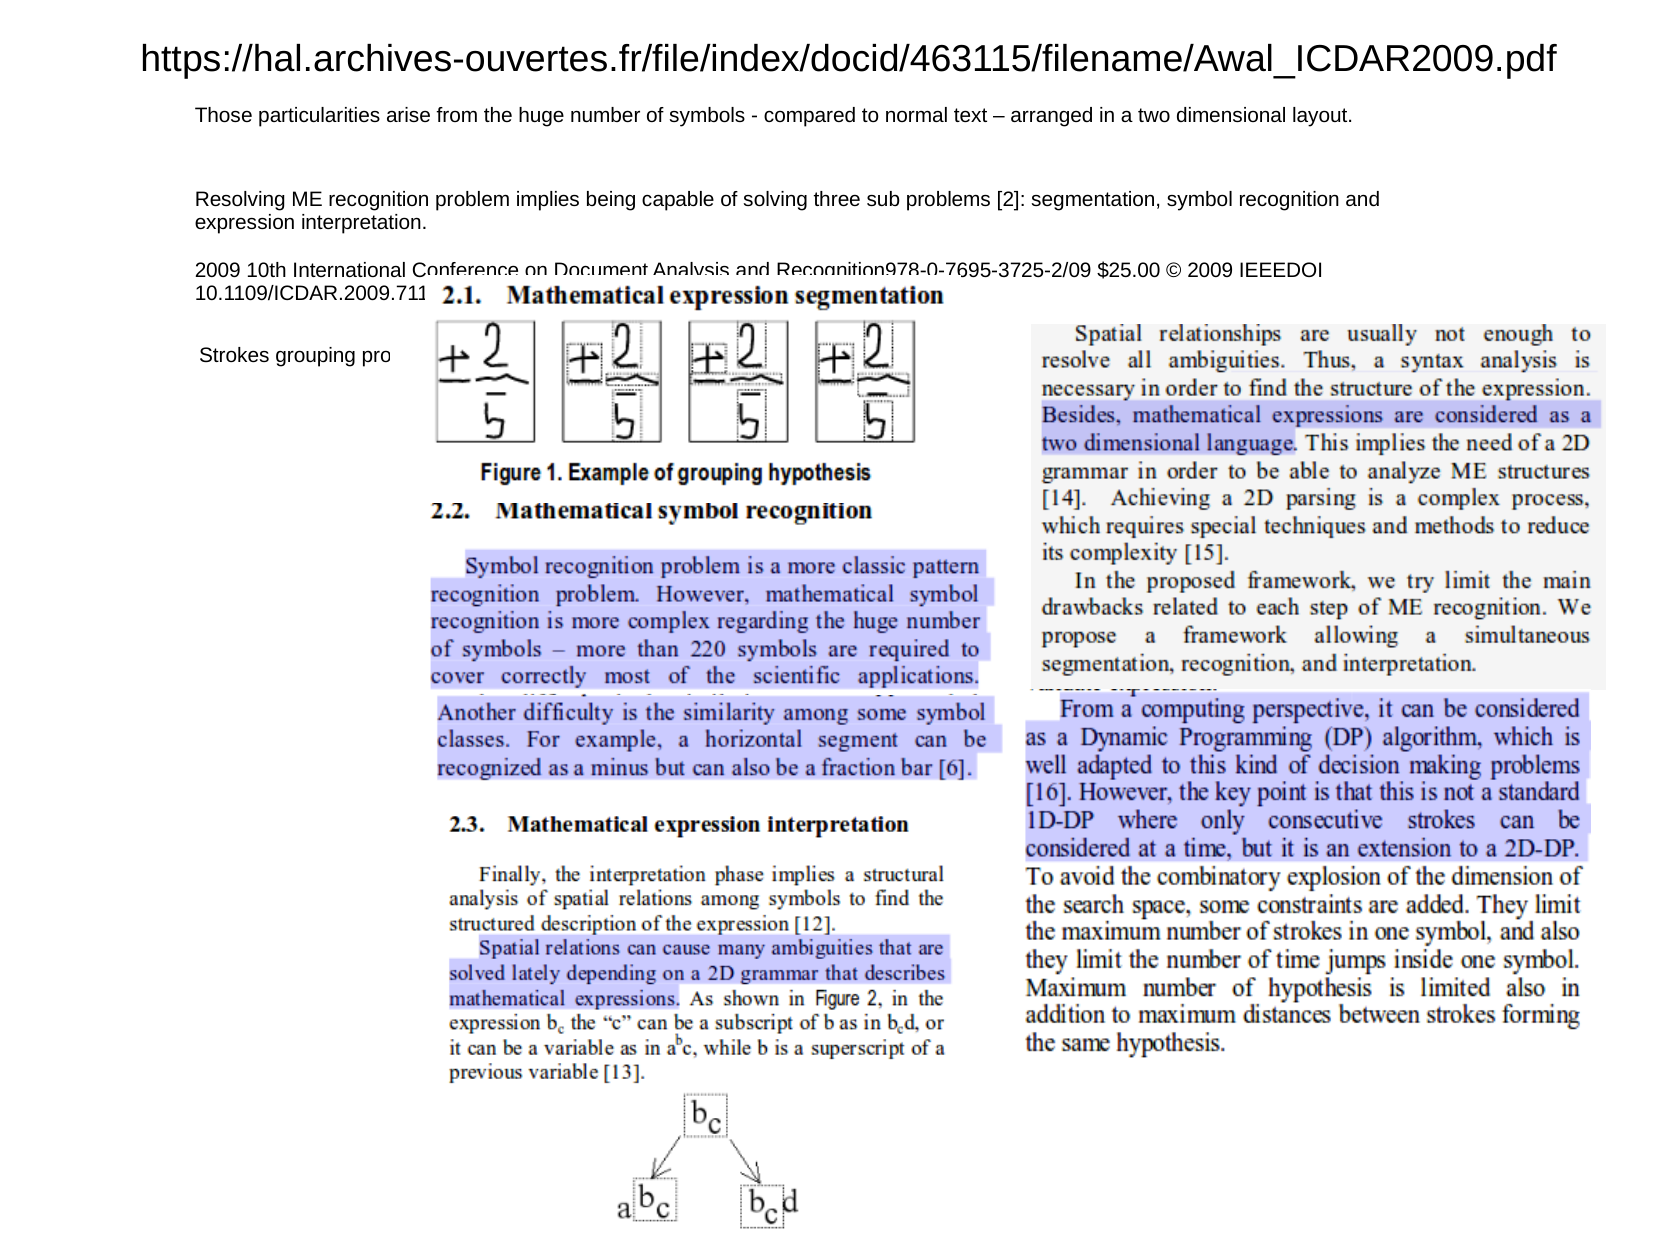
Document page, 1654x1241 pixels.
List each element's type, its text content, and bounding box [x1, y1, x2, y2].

picture [431, 815, 961, 1231]
text_box Strokes grouping problem is by itself a complex and challenging problem. [184, 336, 390, 376]
picture [420, 503, 1006, 785]
text_box Those particularities arise from the huge number of symbols - compared to normal text – arranged in a two dimensional layout. [180, 96, 1369, 136]
text_box https://hal.archives-ouvertes.fr/file/index/docid/463115/filename/Awal_ICDAR2009.pdf [125, 30, 1576, 87]
text_box Resolving ME recognition problem implies being capable of solving three sub problems [2]: segmentation, symbol recognition and expression interpretation. 2009 10th International Conference on Document Analysis and Recognition978-0-7695-3725-2/09 $25.00 © 2009 IEEEDOI 10.1109/ICDAR.2009.711046 [180, 180, 1486, 346]
picture [390, 275, 978, 501]
picture [1021, 324, 1606, 1067]
